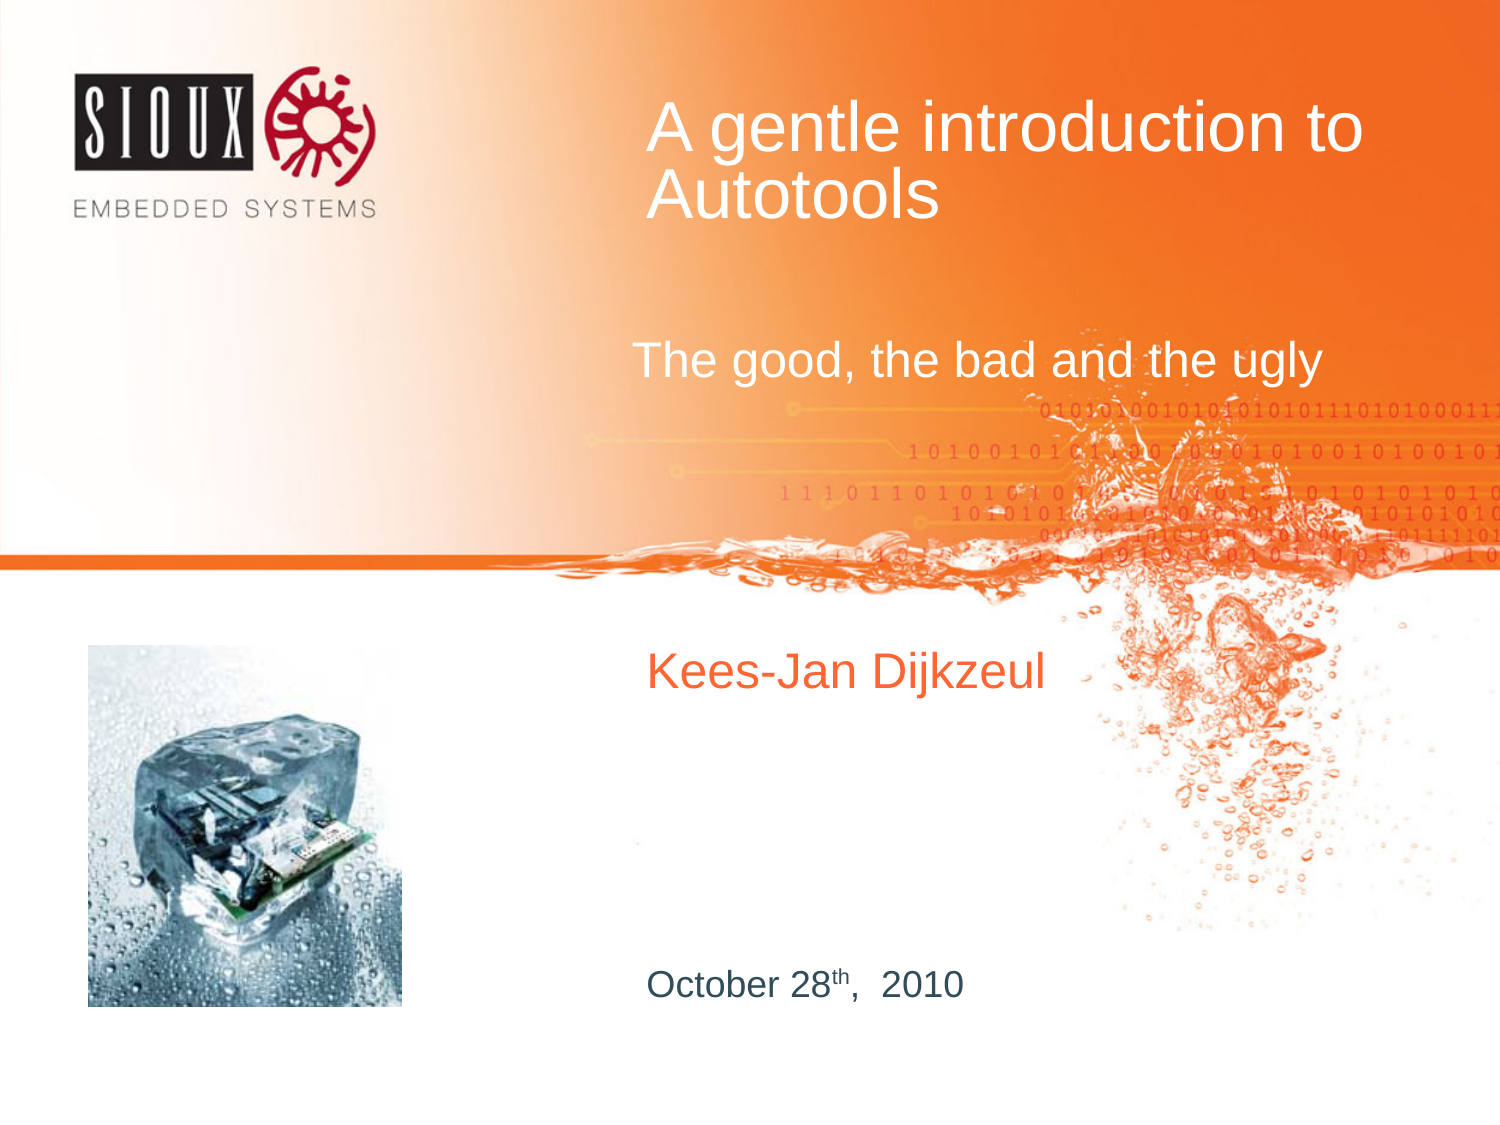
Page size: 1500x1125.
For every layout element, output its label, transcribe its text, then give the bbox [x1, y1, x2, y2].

text_box October 28th, 2010 [631, 952, 1164, 1013]
picture [0, 0, 1500, 1125]
text_box Kees-Jan Dijkzeul [631, 645, 1164, 931]
title A gentle introduction to Autotools [631, 50, 1459, 279]
subtitle The good, the bad and the ugly [631, 286, 1458, 429]
